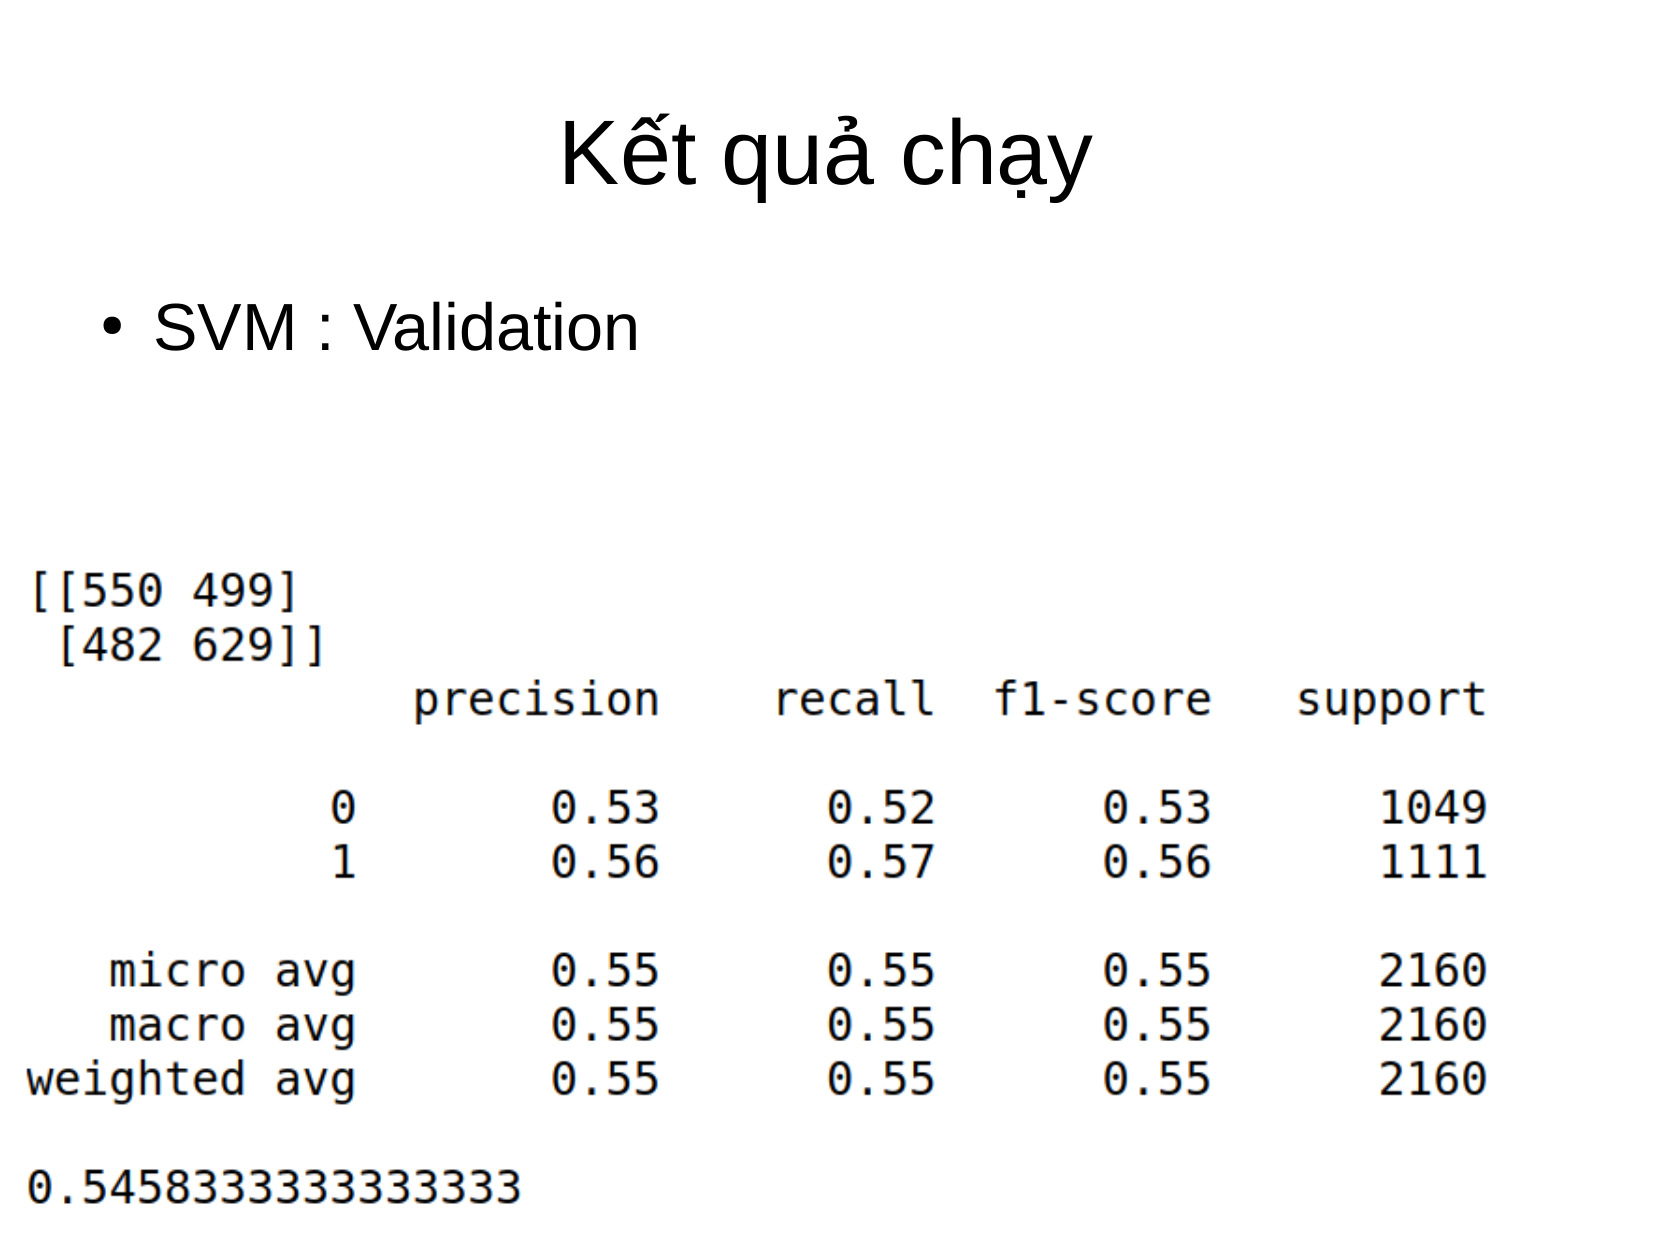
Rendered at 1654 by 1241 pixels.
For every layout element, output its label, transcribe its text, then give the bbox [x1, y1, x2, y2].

title Kết quả chạy [82, 49, 1571, 257]
list SVM : Validation [82, 290, 1571, 549]
picture [5, 549, 1621, 1231]
